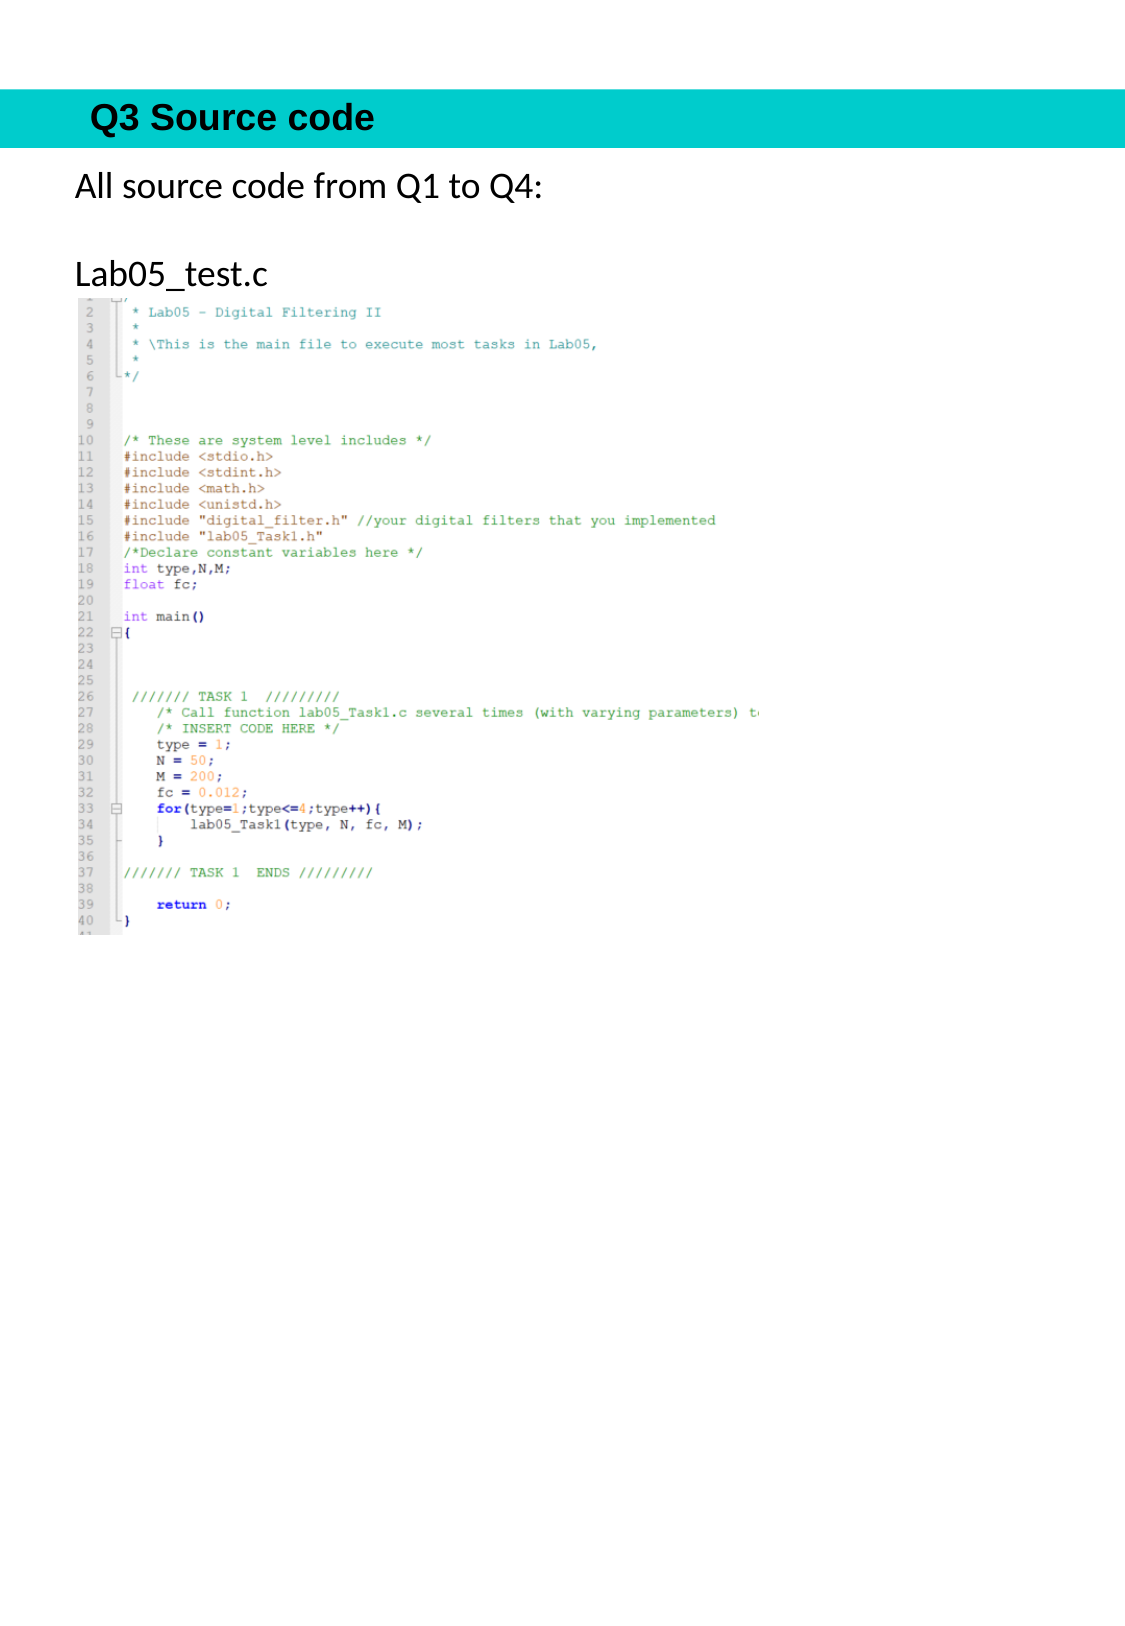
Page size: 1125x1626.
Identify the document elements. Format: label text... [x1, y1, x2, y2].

text_box Q3 Source code [0, 89, 1125, 148]
text_box Lab05_test.c [59, 241, 1066, 303]
text_box All source code from Q1 to Q4: [59, 154, 1066, 215]
picture [78, 303, 759, 935]
